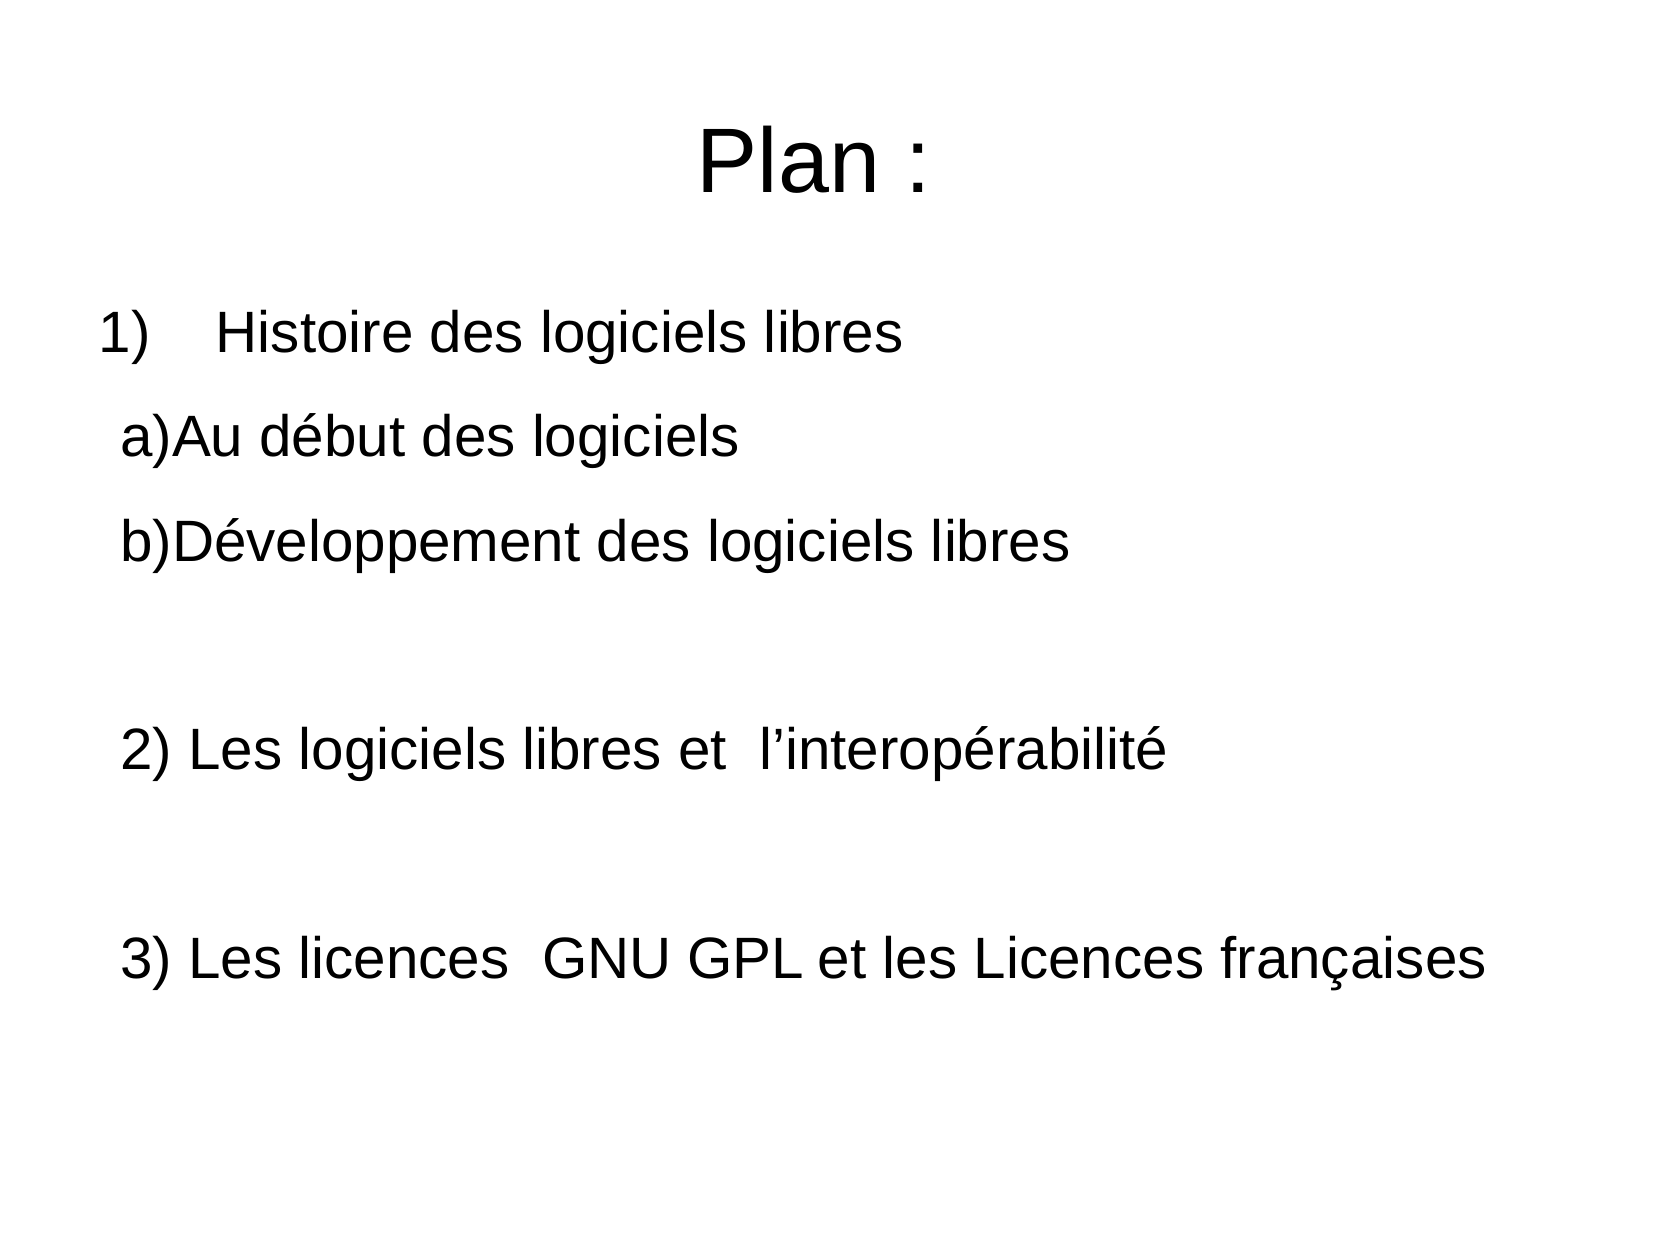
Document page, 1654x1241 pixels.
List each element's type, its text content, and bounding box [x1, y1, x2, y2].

list 1) Histoire des logiciels libres a)Au début des logiciels b)Développement des logiciels libres 2) Les logiciels libres et l’interopérabilité 3) Les licences GNU GPL et les Licences françaises [82, 290, 1571, 1010]
title Plan : [82, 49, 1571, 257]
